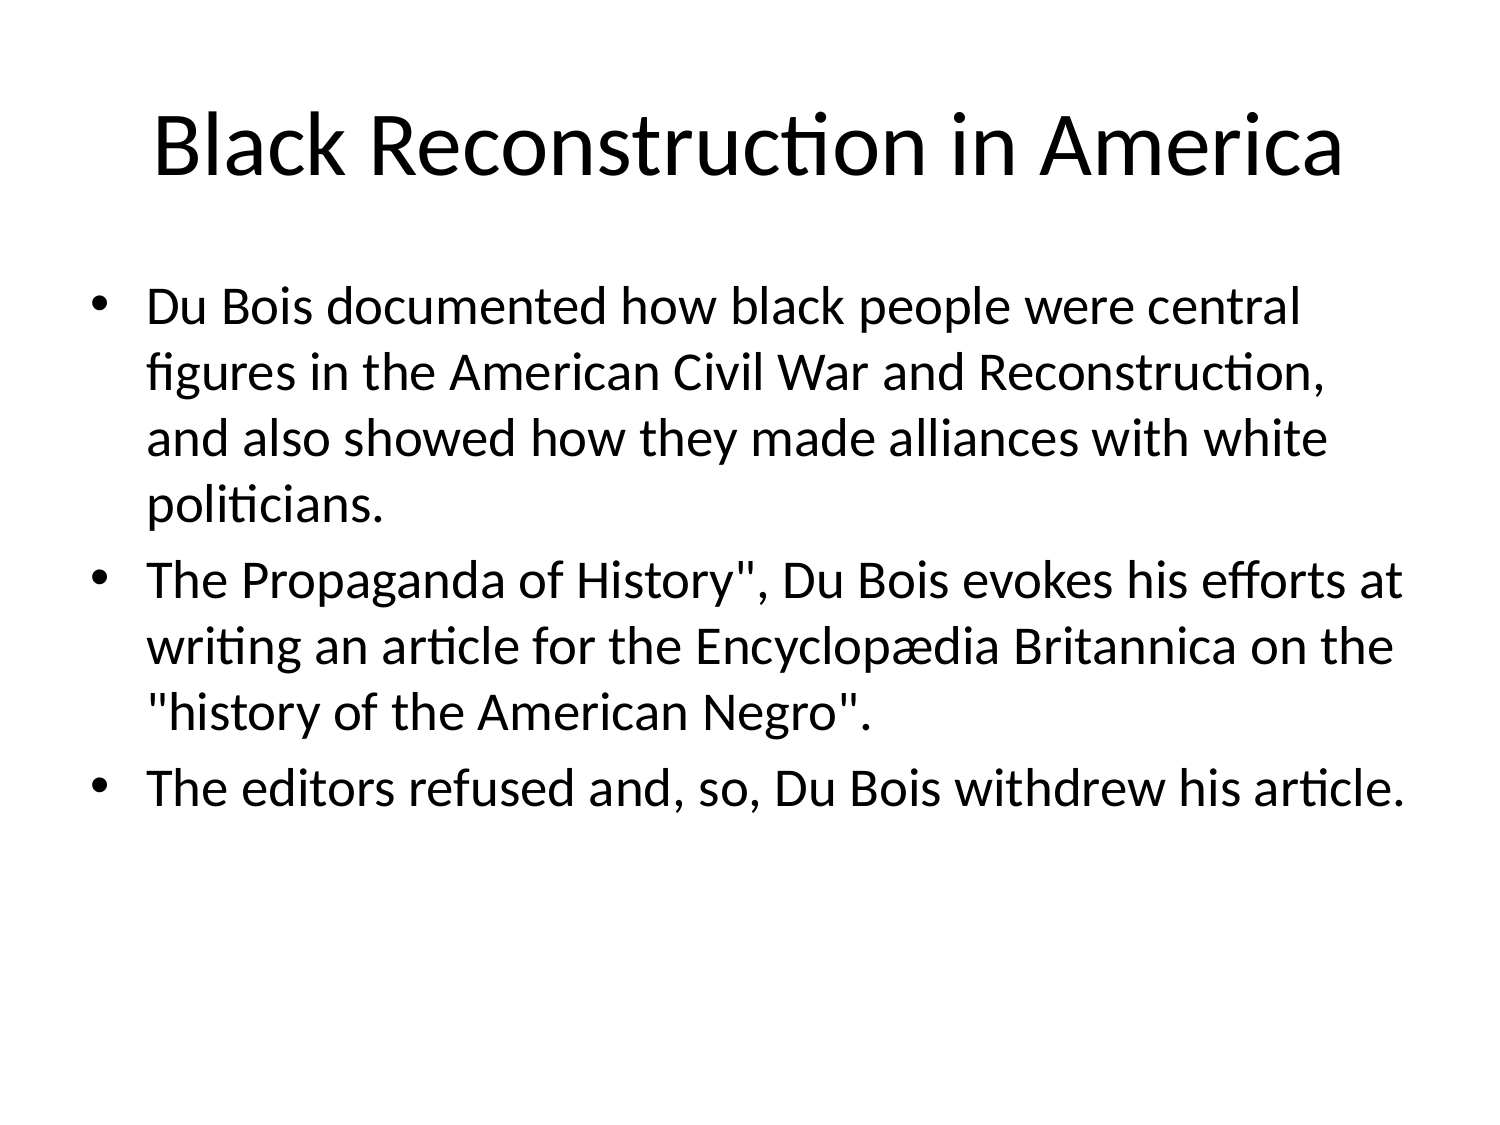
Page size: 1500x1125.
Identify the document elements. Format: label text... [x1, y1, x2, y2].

title Black Reconstruction in America [75, 45, 1425, 233]
list Du Bois documented how black people were central figures in the American Civil War and Reconstruction, and also showed how they made alliances with white politicians. The Propaganda of History", Du Bois evokes his efforts at writing an article for the Encyclopædia Britannica on the "history of the American Negro". The editors refused and, so, Du Bois withdrew his article. [75, 262, 1425, 1005]
